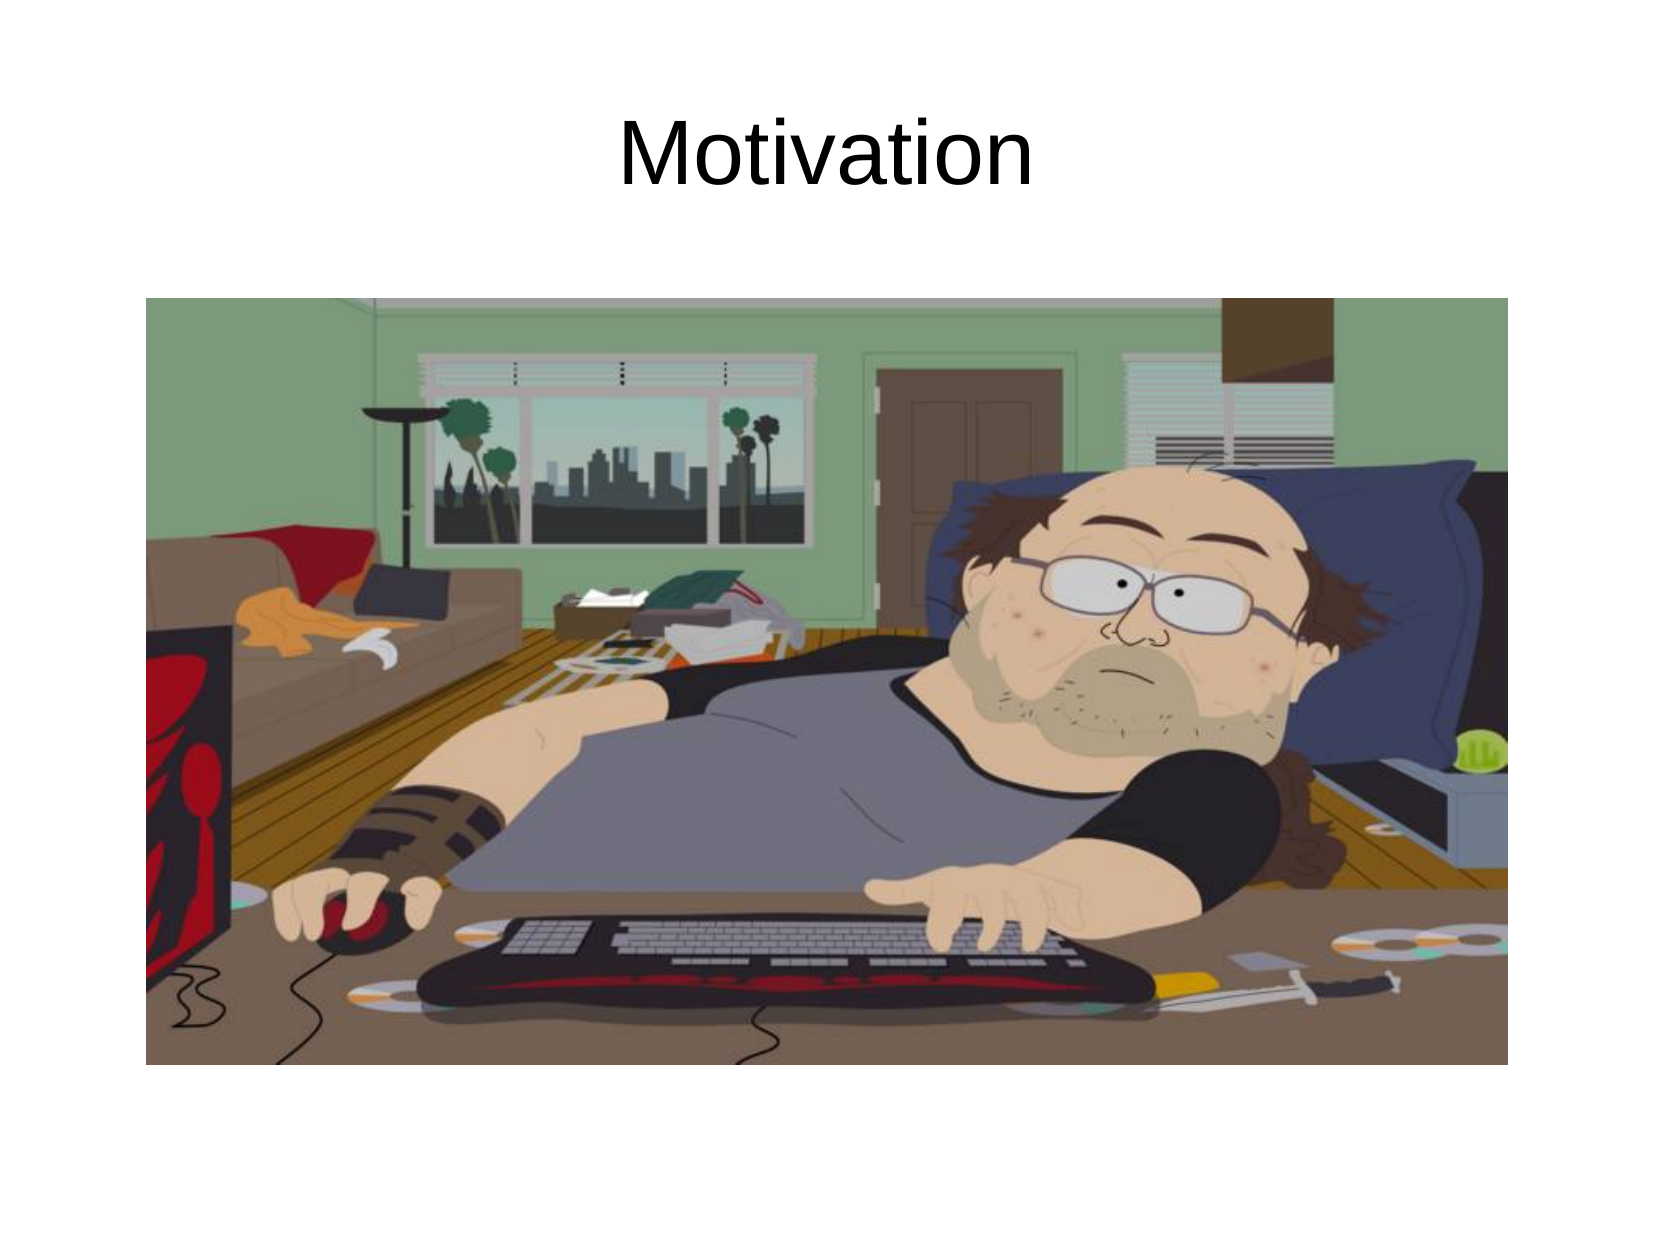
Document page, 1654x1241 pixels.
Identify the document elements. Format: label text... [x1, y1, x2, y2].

title Motivation [82, 49, 1571, 257]
picture [146, 298, 1508, 1066]
